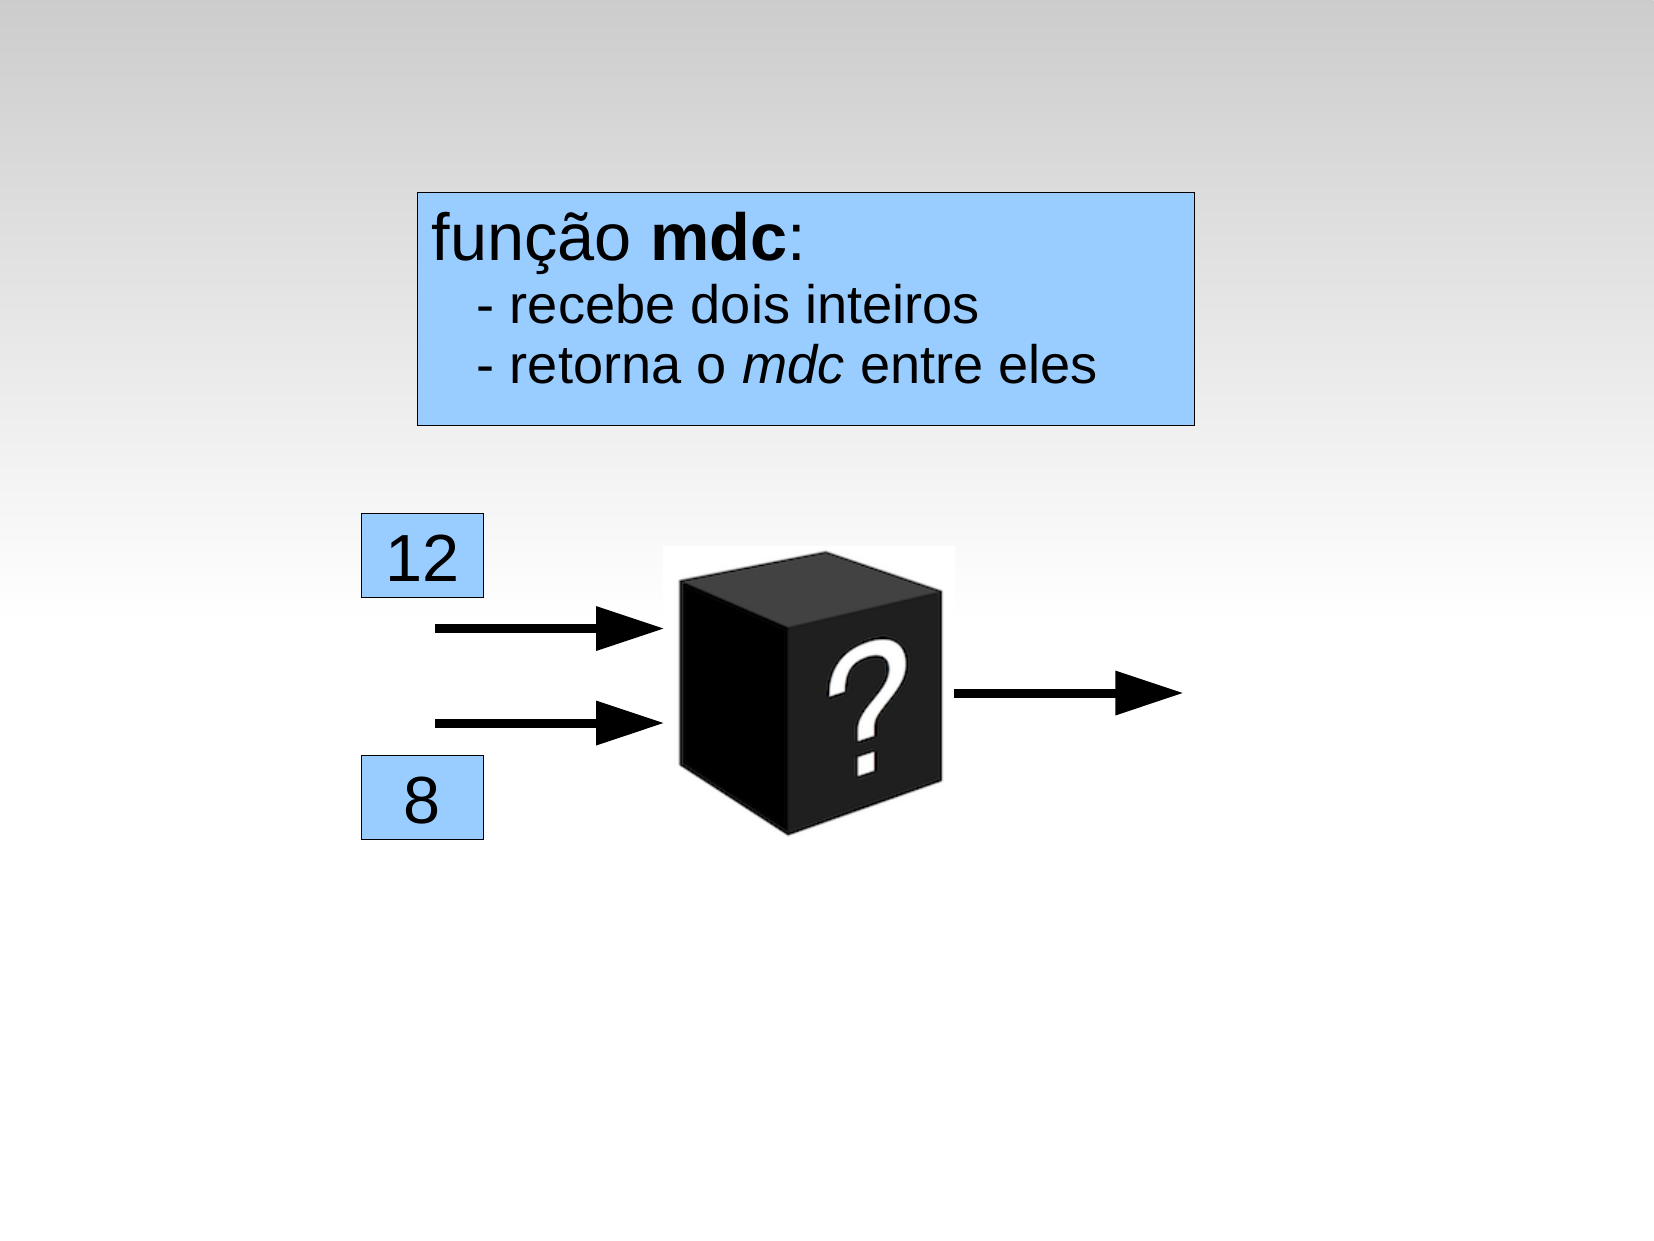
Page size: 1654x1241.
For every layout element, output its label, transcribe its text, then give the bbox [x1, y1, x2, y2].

text_box 8 [361, 755, 484, 840]
text_box função mdc: - recebe dois inteiros - retorna o mdc entre eles [417, 192, 1195, 426]
text_box 12 [361, 513, 484, 598]
picture [663, 546, 955, 838]
